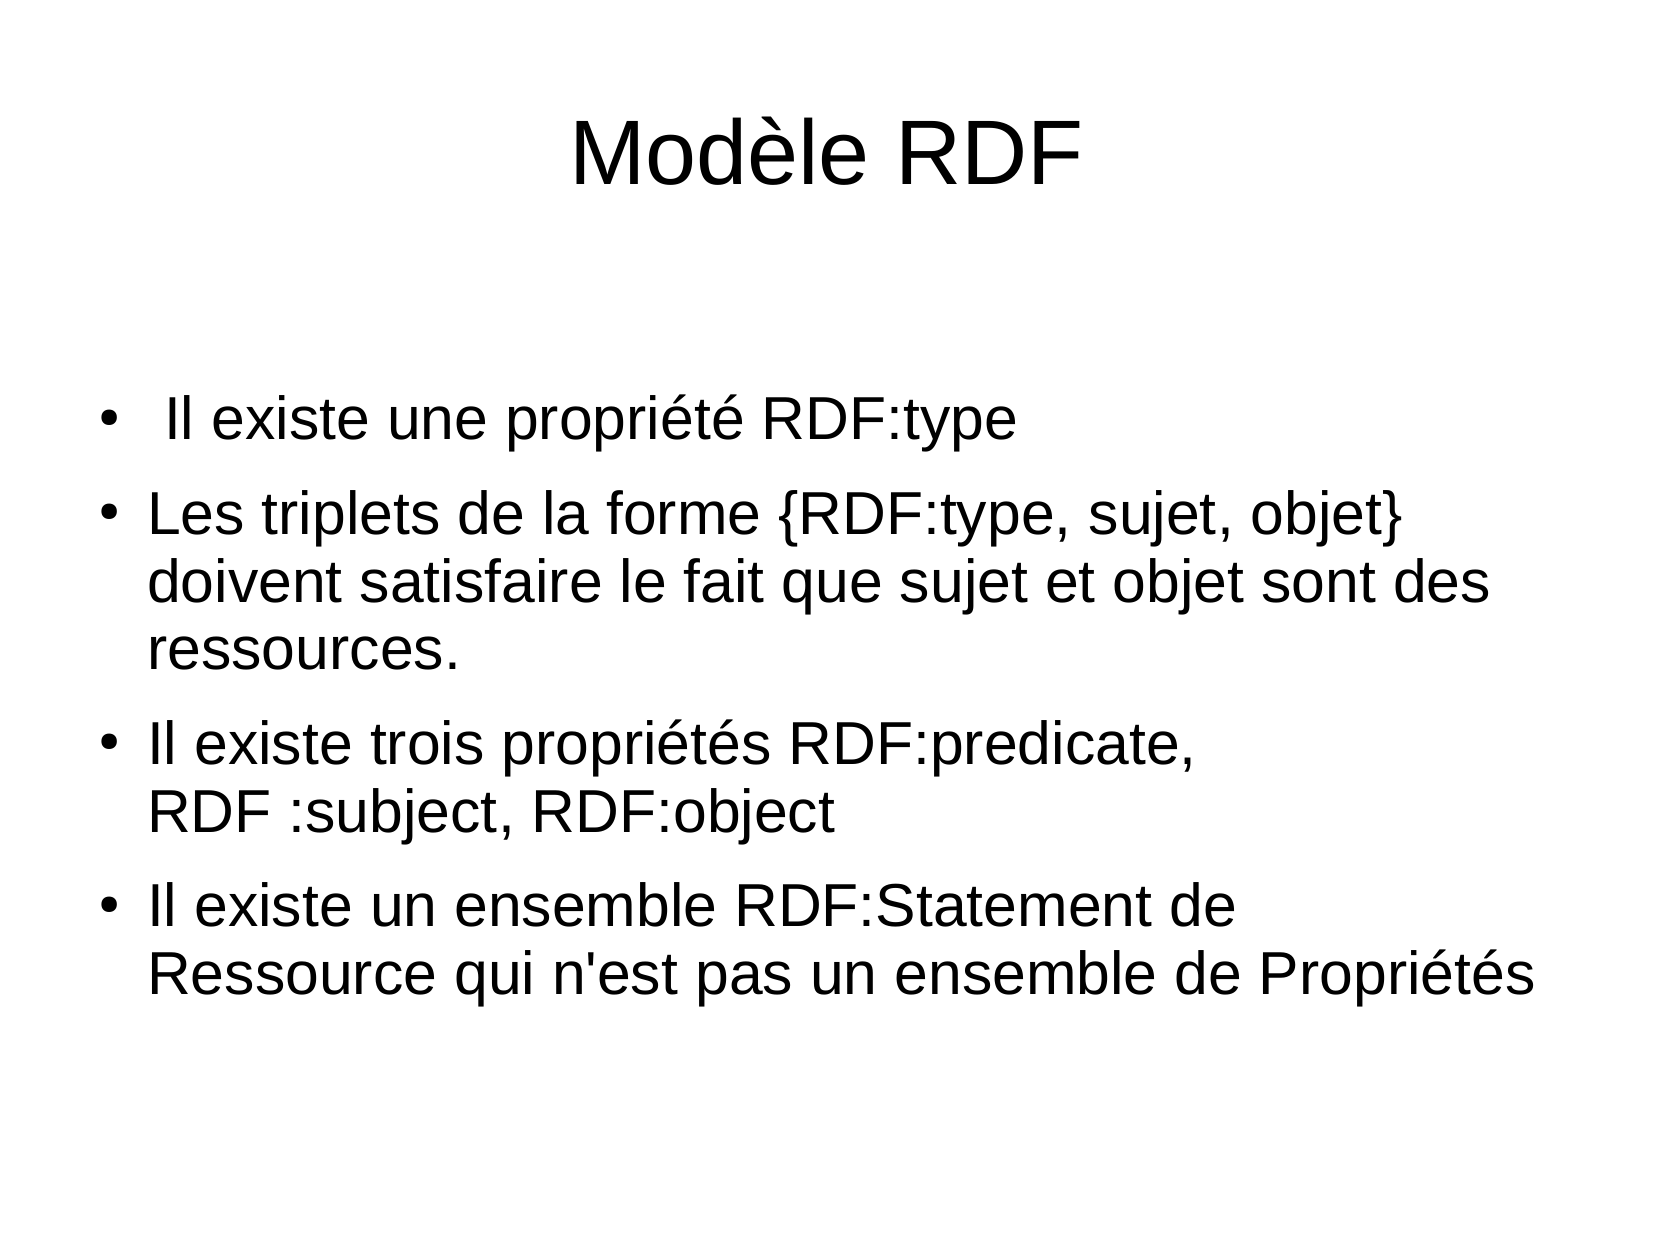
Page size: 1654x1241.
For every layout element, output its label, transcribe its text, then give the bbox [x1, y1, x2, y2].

title Modèle RDF [82, 49, 1571, 257]
list Il existe une propriété RDF:type Les triplets de la forme {RDF:type, sujet, objet} doivent satisfaire le fait que sujet et objet sont des ressources. Il existe trois propriétés RDF:predicate, RDF :subject, RDF:object Il existe un ensemble RDF:Statement de Ressource qui n'est pas un ensemble de Propriétés [82, 290, 1538, 1010]
